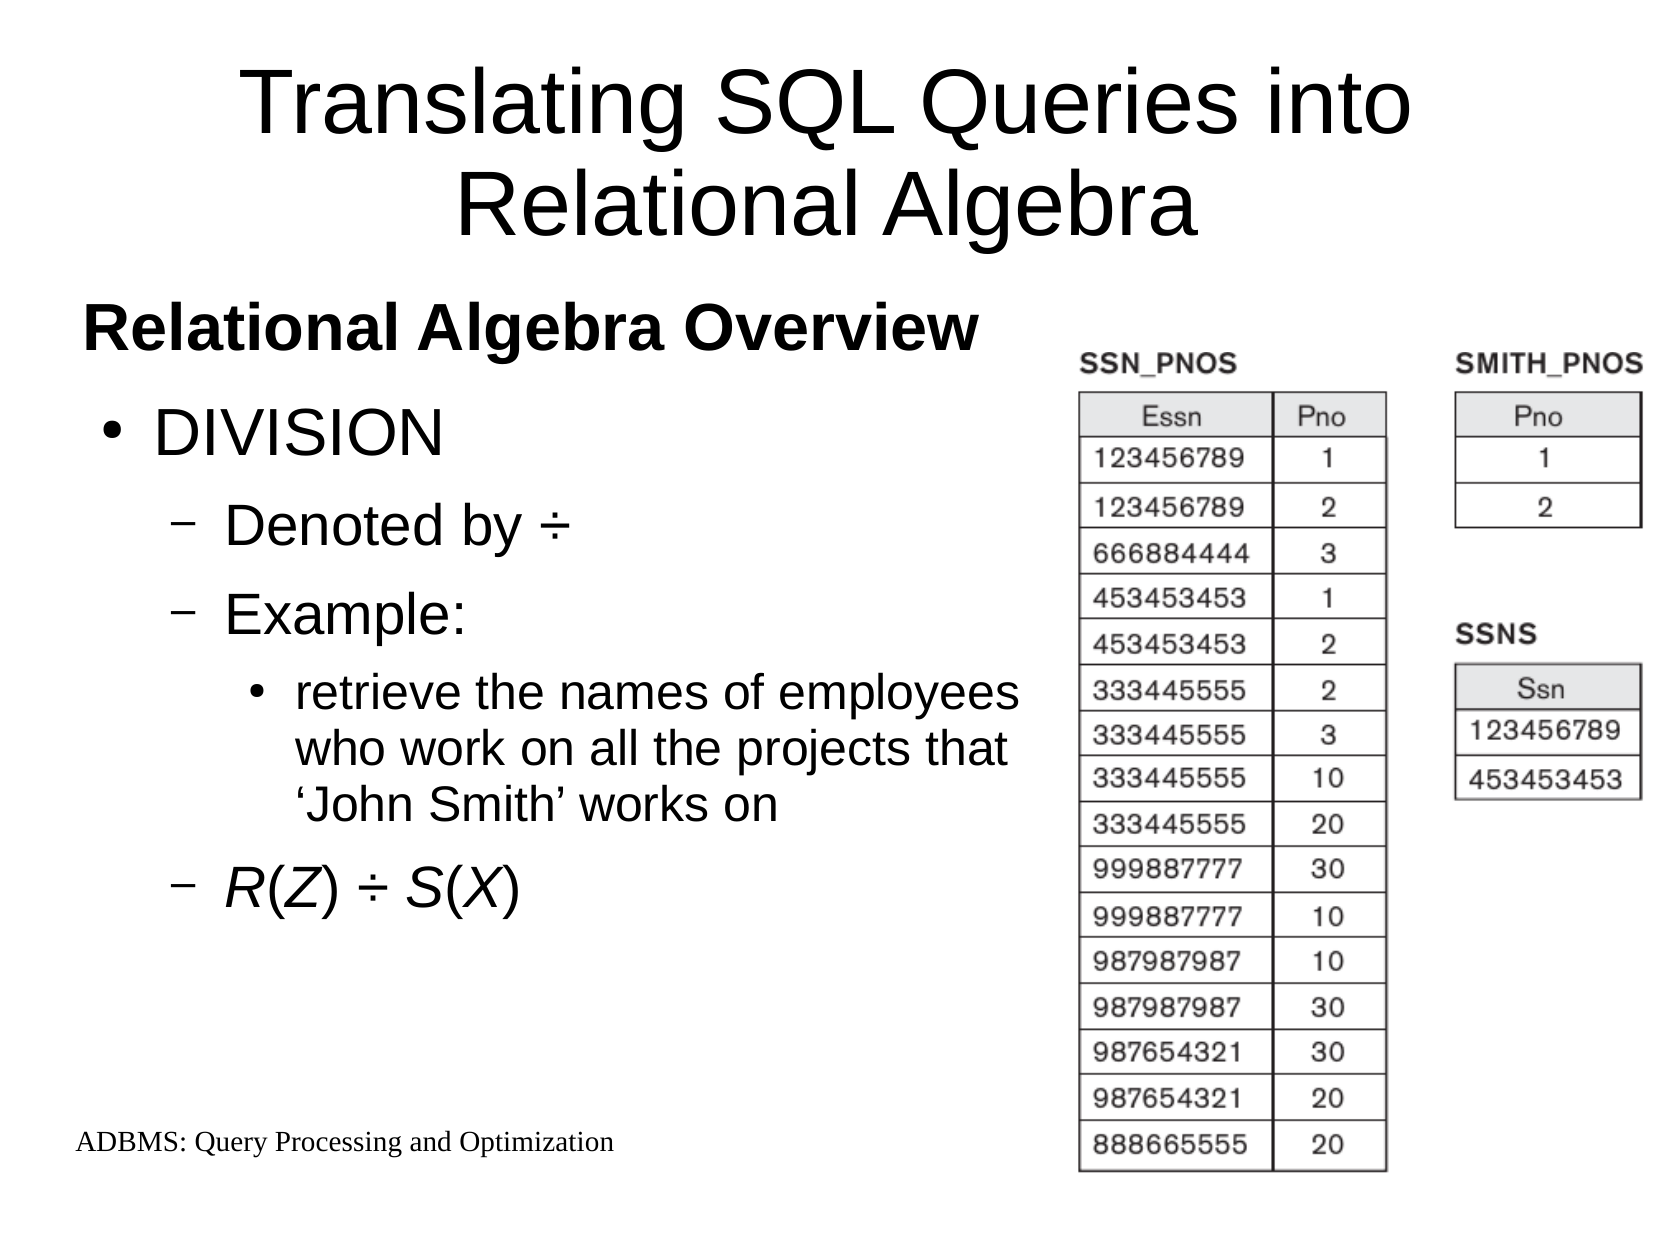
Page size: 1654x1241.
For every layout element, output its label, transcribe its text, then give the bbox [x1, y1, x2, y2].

title Translating SQL Queries into Relational Algebra [82, 49, 1571, 257]
list Relational Algebra Overview DIVISION Denoted by ÷ Example: retrieve the names of employees who work on all the projects that ‘John Smith’ works on R(Z) ÷ S(X) [82, 290, 1051, 1156]
picture [1077, 352, 1648, 1184]
